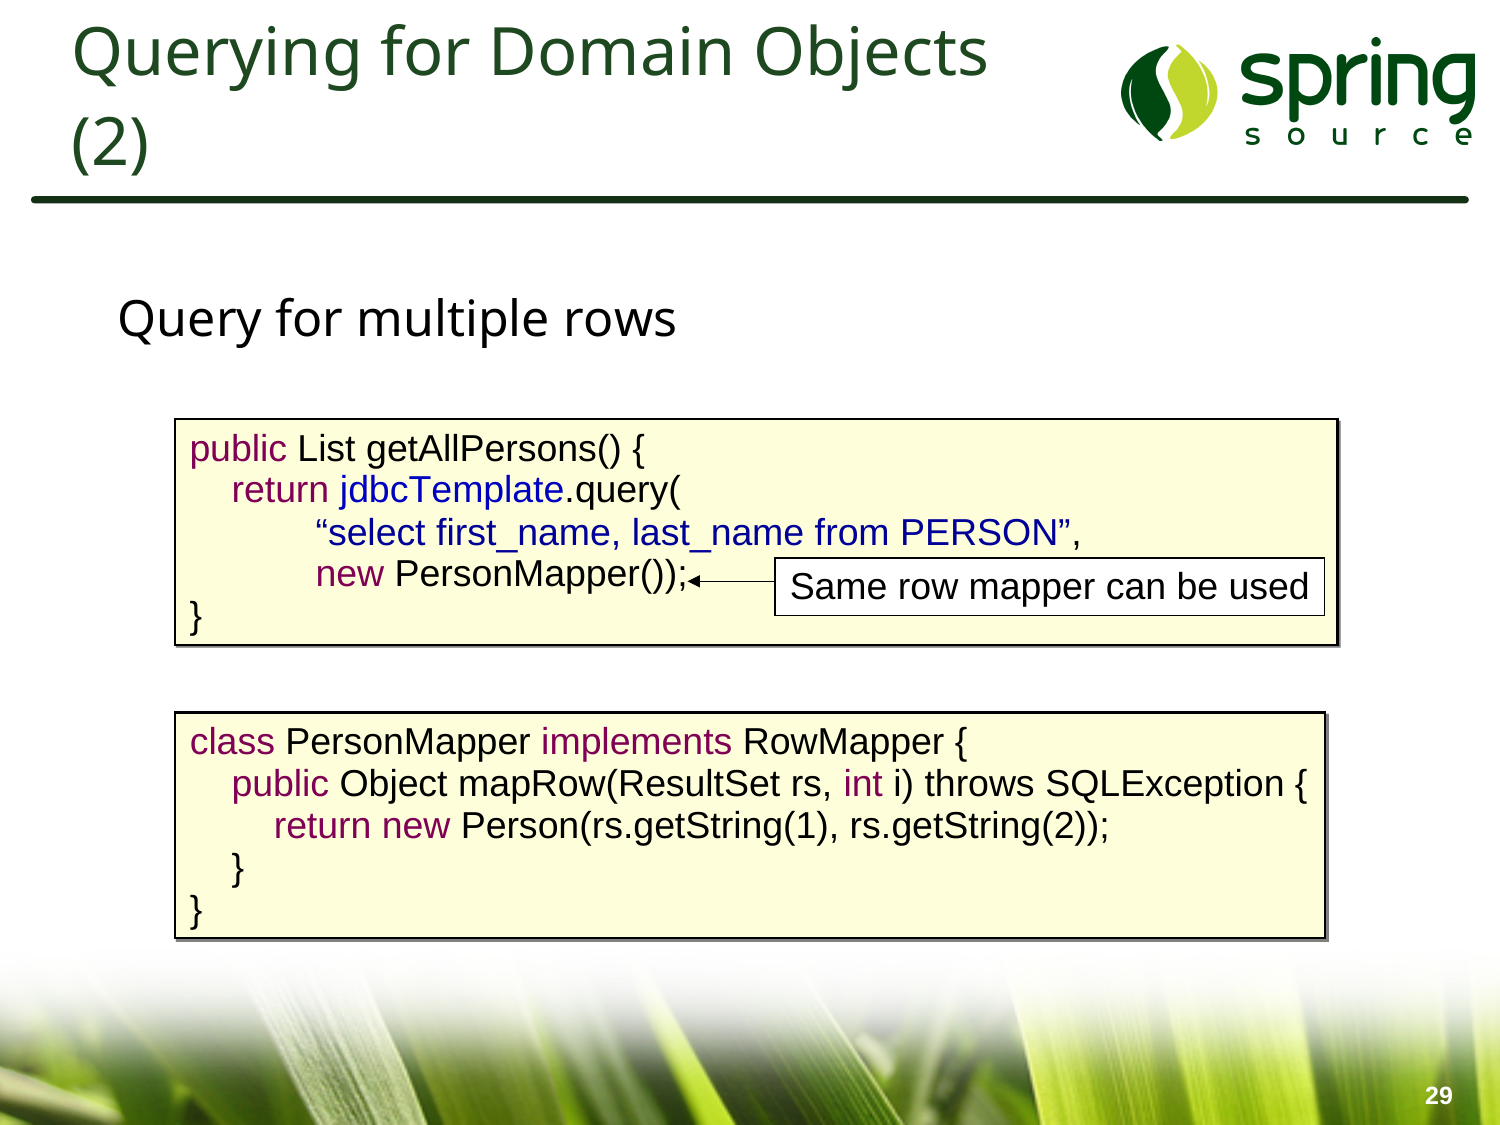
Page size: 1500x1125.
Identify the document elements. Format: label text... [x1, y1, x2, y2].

text_box class PersonMapper implements RowMapper { public Object mapRow(ResultSet rs, int i) throws SQLException { return new Person(rs.getString(1), rs.getString(2)); } } [174, 712, 1326, 938]
text_box public List getAllPersons() { return jdbcTemplate.query( “select first_name, last_name from PERSON”, new PersonMapper()); } [174, 419, 1338, 645]
text_box Same row mapper can be used [774, 557, 1325, 616]
list Query for multiple rows [103, 275, 1394, 938]
title Querying for Domain Objects (2) [56, 5, 1089, 184]
picture [0, 944, 1500, 1125]
picture [1121, 37, 1475, 145]
